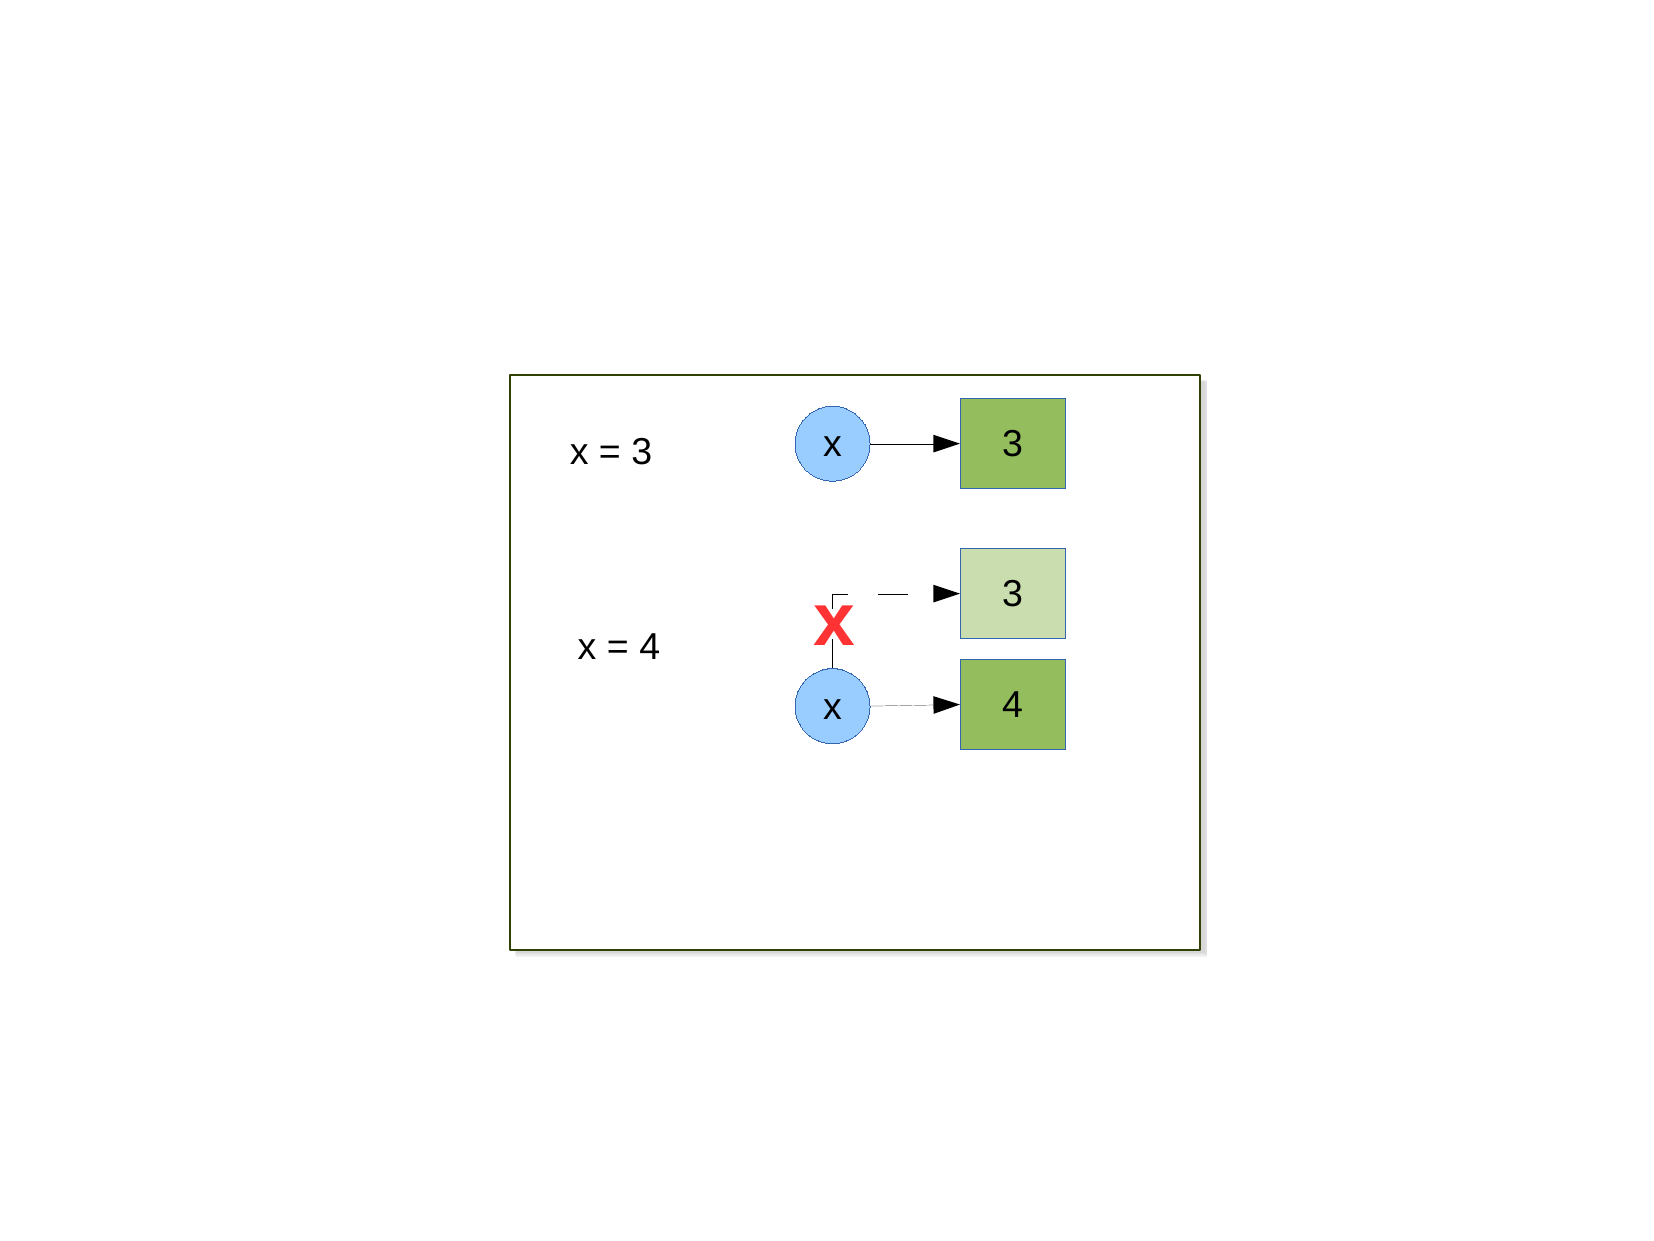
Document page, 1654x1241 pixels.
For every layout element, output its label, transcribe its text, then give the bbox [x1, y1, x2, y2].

text_box x [795, 669, 871, 744]
text_box x [798, 569, 871, 669]
text_box x = 3 [555, 423, 668, 481]
text_box 3 [960, 398, 1066, 489]
text_box 3 [960, 548, 1066, 639]
text_box x = 4 [562, 618, 676, 676]
text_box [510, 374, 1201, 951]
text_box 4 [960, 659, 1066, 750]
text_box x [795, 406, 871, 482]
